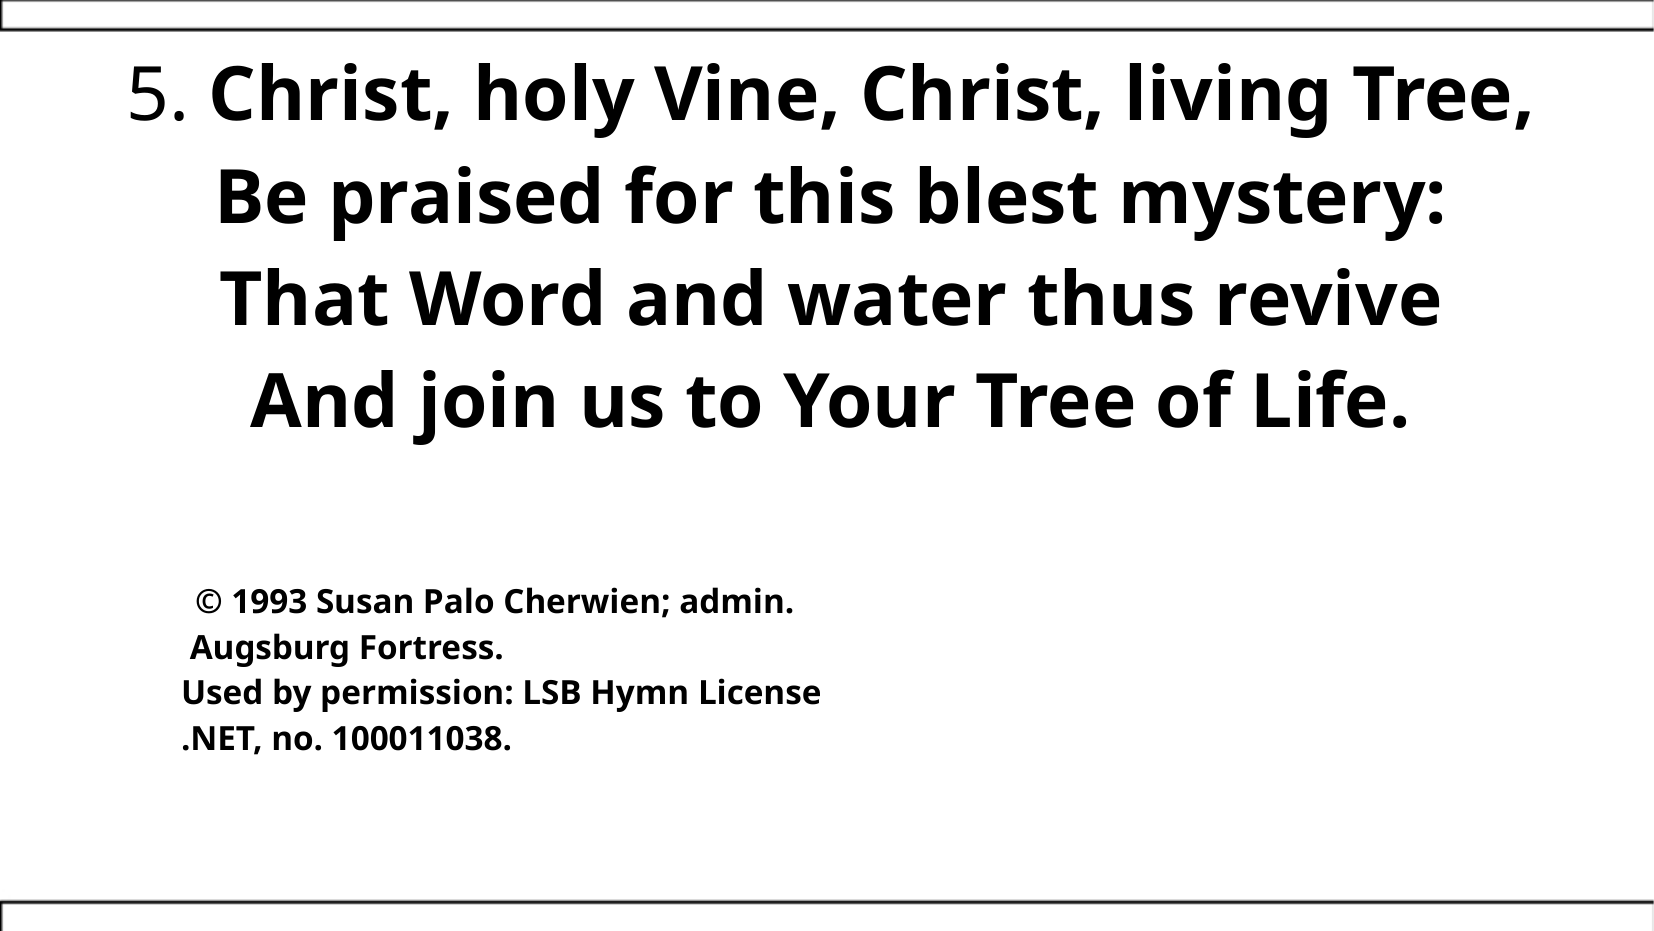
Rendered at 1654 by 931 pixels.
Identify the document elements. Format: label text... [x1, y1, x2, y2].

text_box 5. Christ, holy Vine, Christ, living Tree, Be praised for this blest mystery: That Word and water thus revive And join us to Your Tree of Life. © 1993 Susan Palo Cherwien; admin. Augsburg Fortress. Used by permission: LSB Hymn License .NET, no. 100011038. [96, 33, 1567, 795]
picture [0, 0, 1654, 931]
